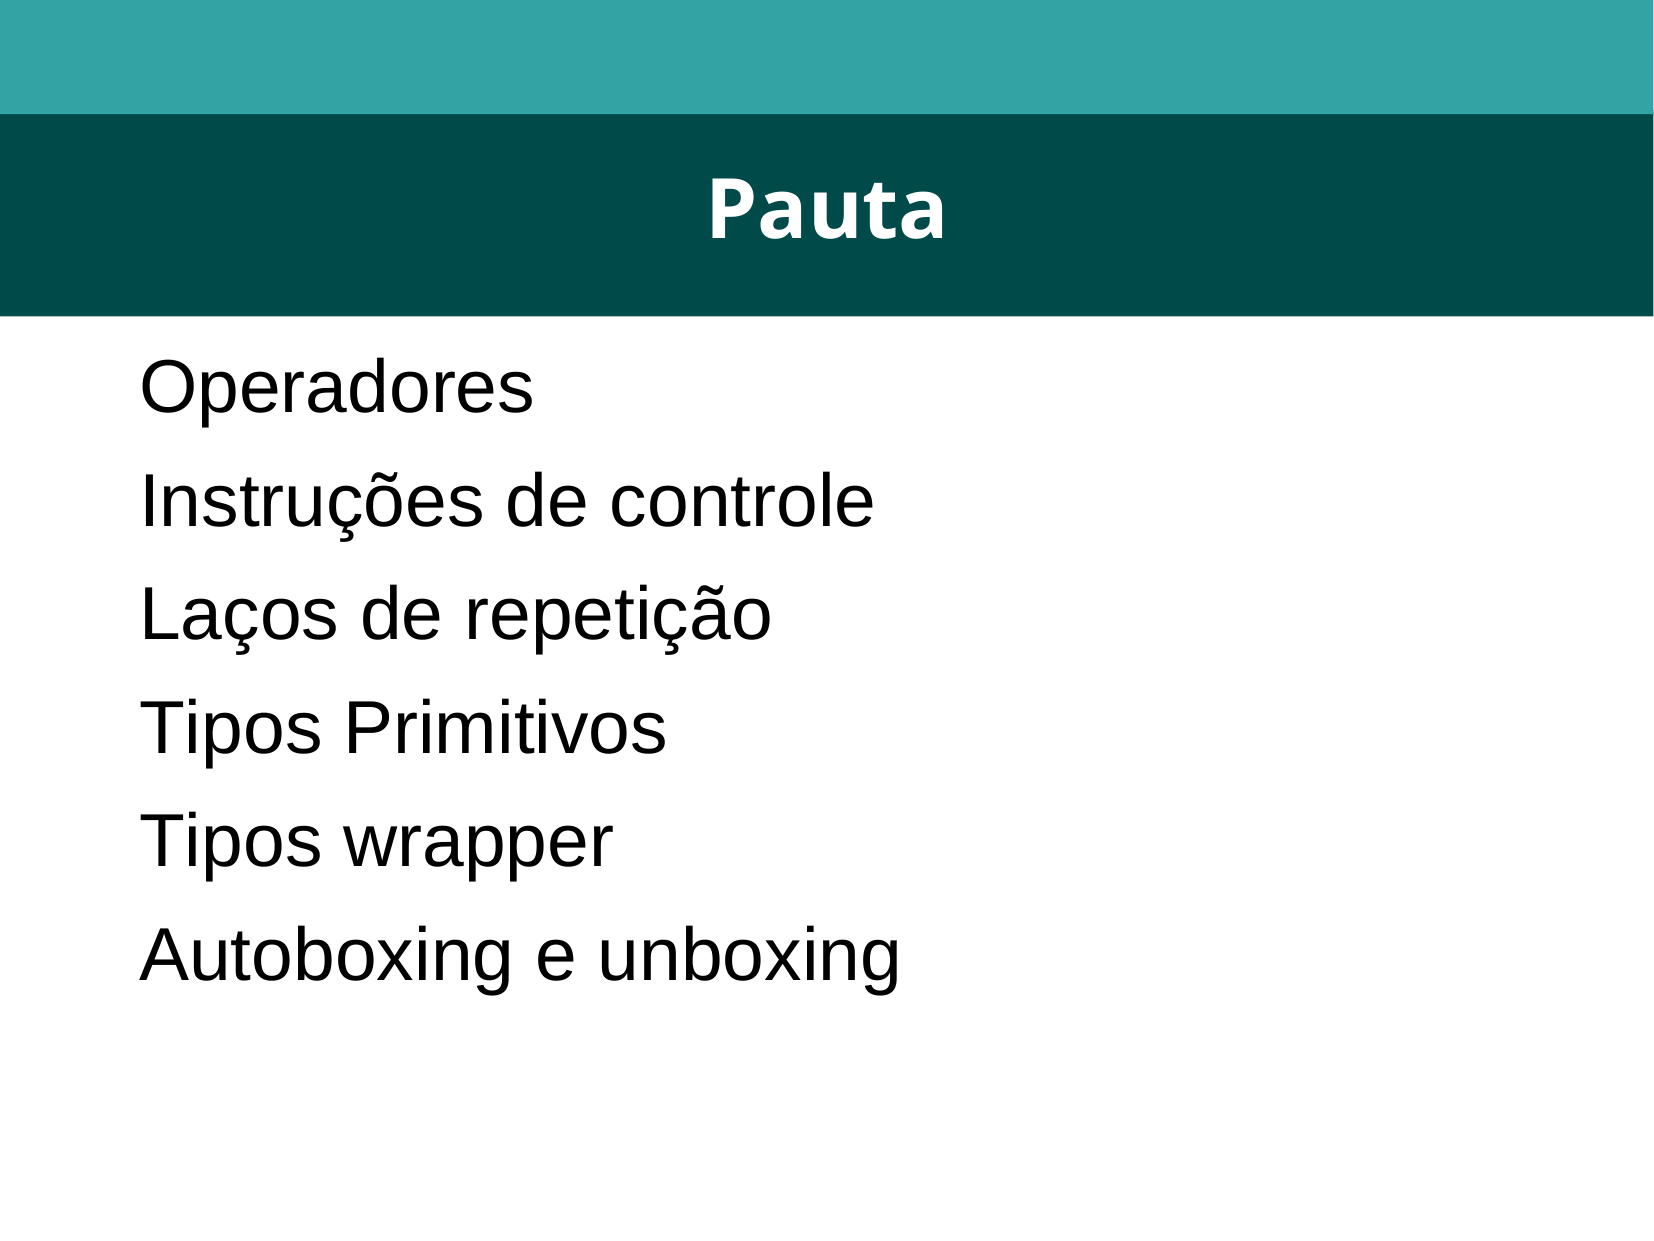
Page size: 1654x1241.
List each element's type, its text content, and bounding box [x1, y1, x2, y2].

title Pauta [121, 102, 1534, 311]
list Operadores Instruções de controle Laços de repetição Tipos Primitivos Tipos wrapper Autoboxing e unboxing [121, 344, 1534, 1127]
